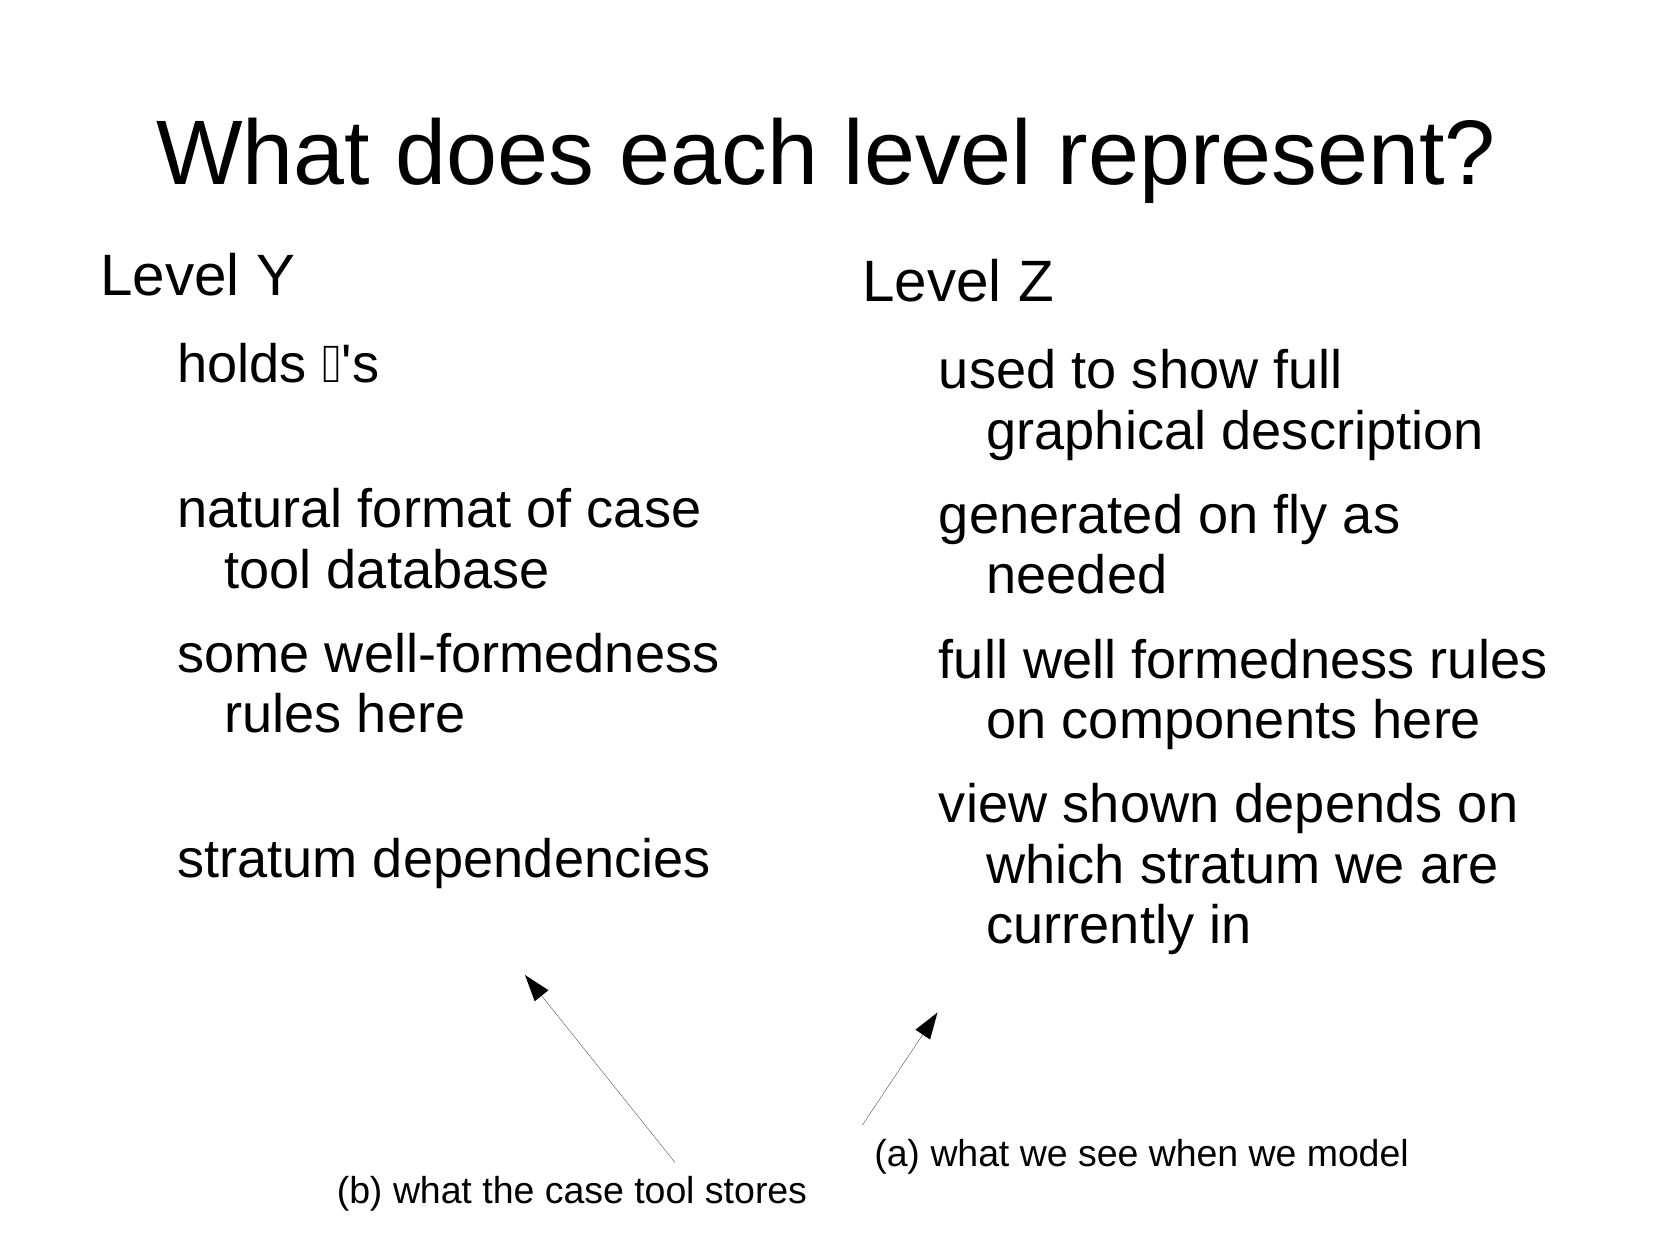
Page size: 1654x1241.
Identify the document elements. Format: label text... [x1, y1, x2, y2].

title What does each level represent? [82, 49, 1571, 257]
list Level Z used to show full graphical description generated on fly as needed full well formedness rules on components here view shown depends on which stratum we are currently in [844, 248, 1550, 1053]
text_box (a) what we see when we model [859, 1125, 1426, 1182]
text_box (b) what the case tool stores [322, 1162, 826, 1220]
list Level Y holds 's natural format of case tool database some well-formedness rules here stratum dependencies [82, 242, 788, 1047]
